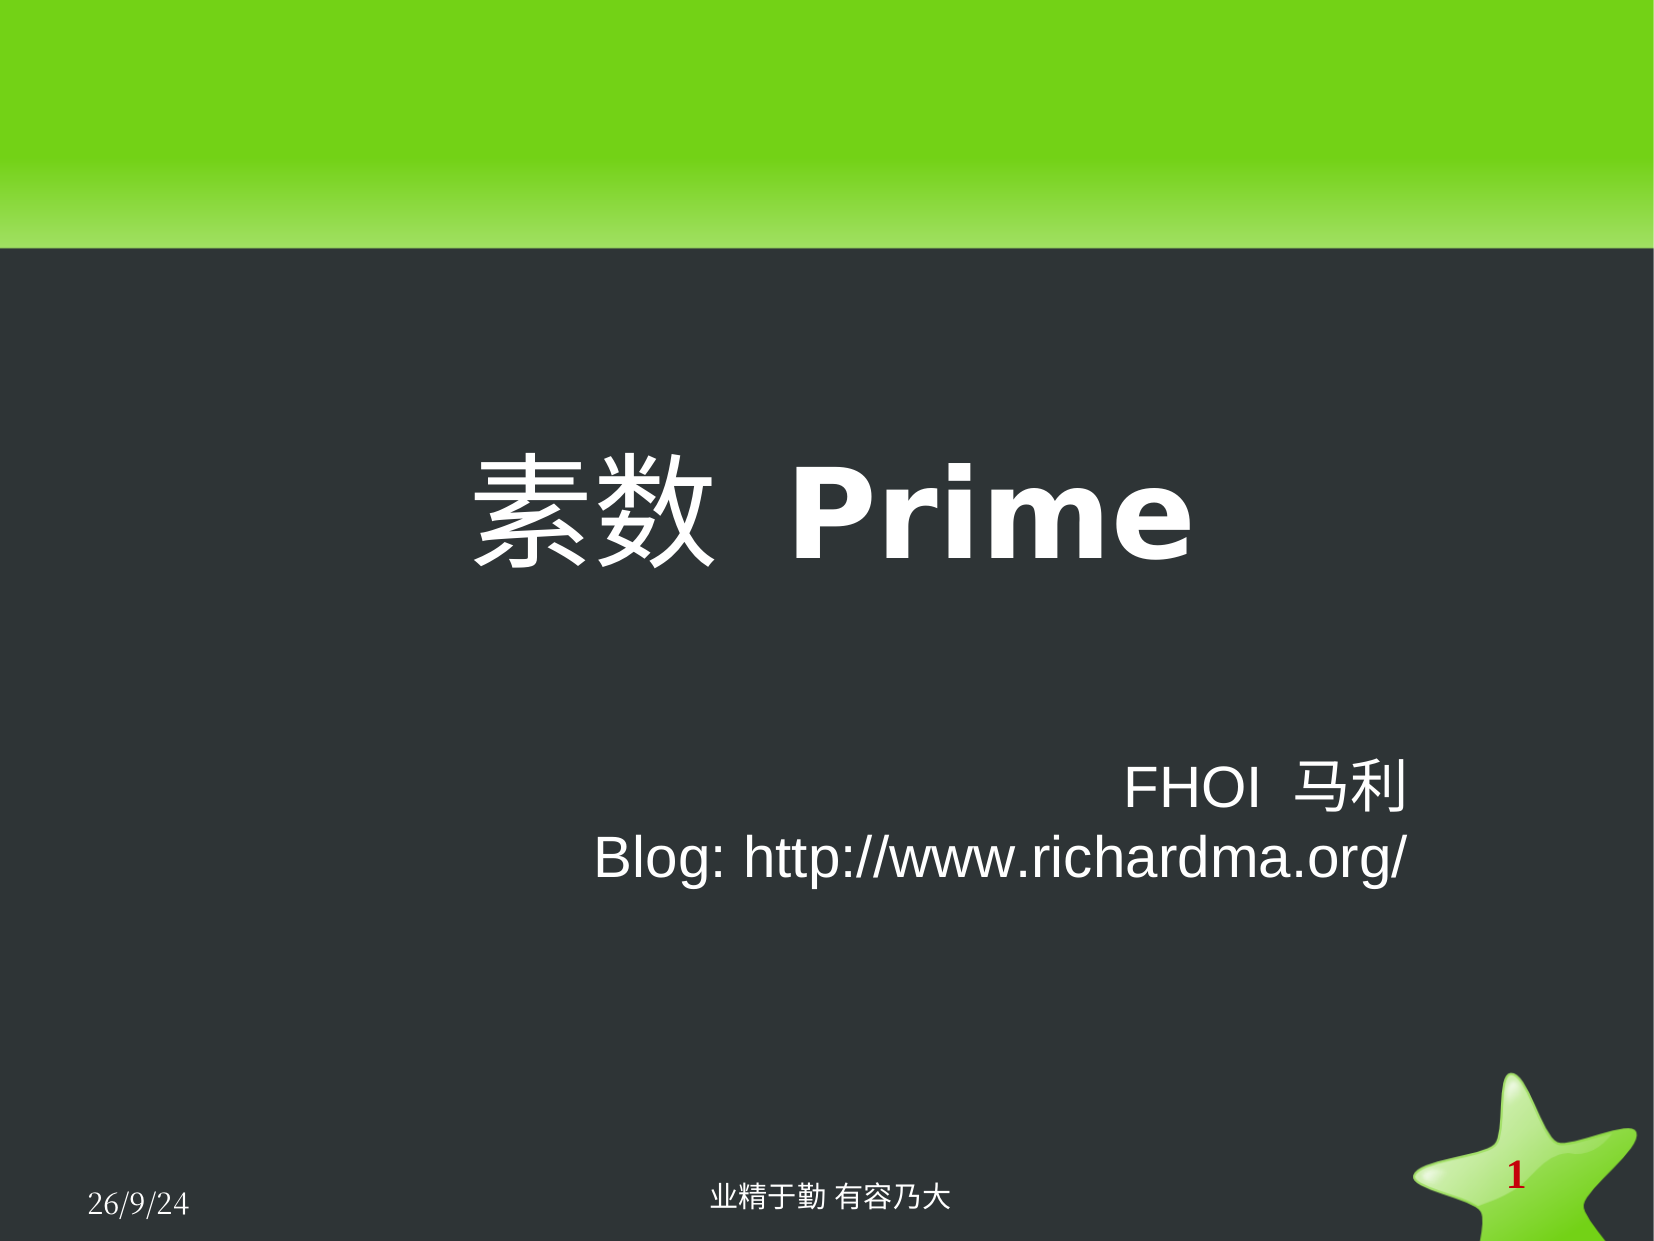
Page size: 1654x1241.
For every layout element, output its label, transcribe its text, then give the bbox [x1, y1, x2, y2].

text_box FHOI 马利 Blog: http://www.richardma.org/ [206, 738, 1424, 886]
title 素数 Prime [88, 413, 1577, 606]
picture [0, 0, 1654, 1241]
